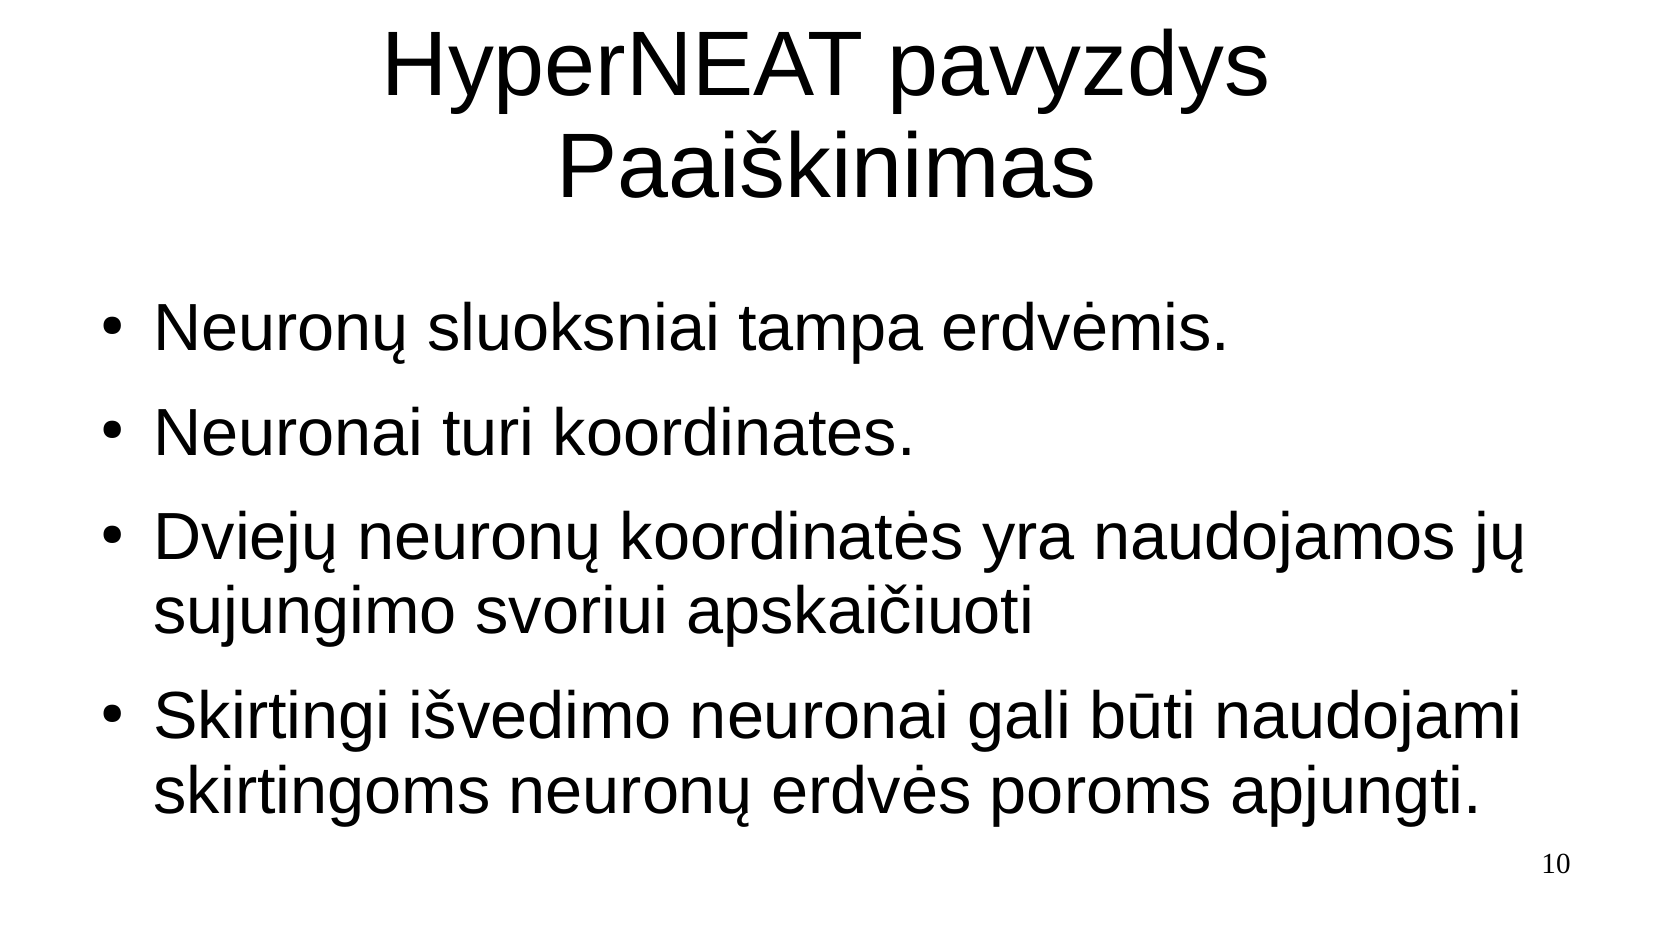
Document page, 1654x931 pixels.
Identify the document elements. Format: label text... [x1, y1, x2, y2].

title HyperNEAT pavyzdys Paaiškinimas [82, 12, 1571, 218]
list Neuronų sluoksniai tampa erdvėmis. Neuronai turi koordinates. Dviejų neuronų koordinatės yra naudojamos jų sujungimo svoriui apskaičiuoti Skirtingi išvedimo neuronai gali būti naudojami skirtingoms neuronų erdvės poroms apjungti. [82, 290, 1571, 931]
